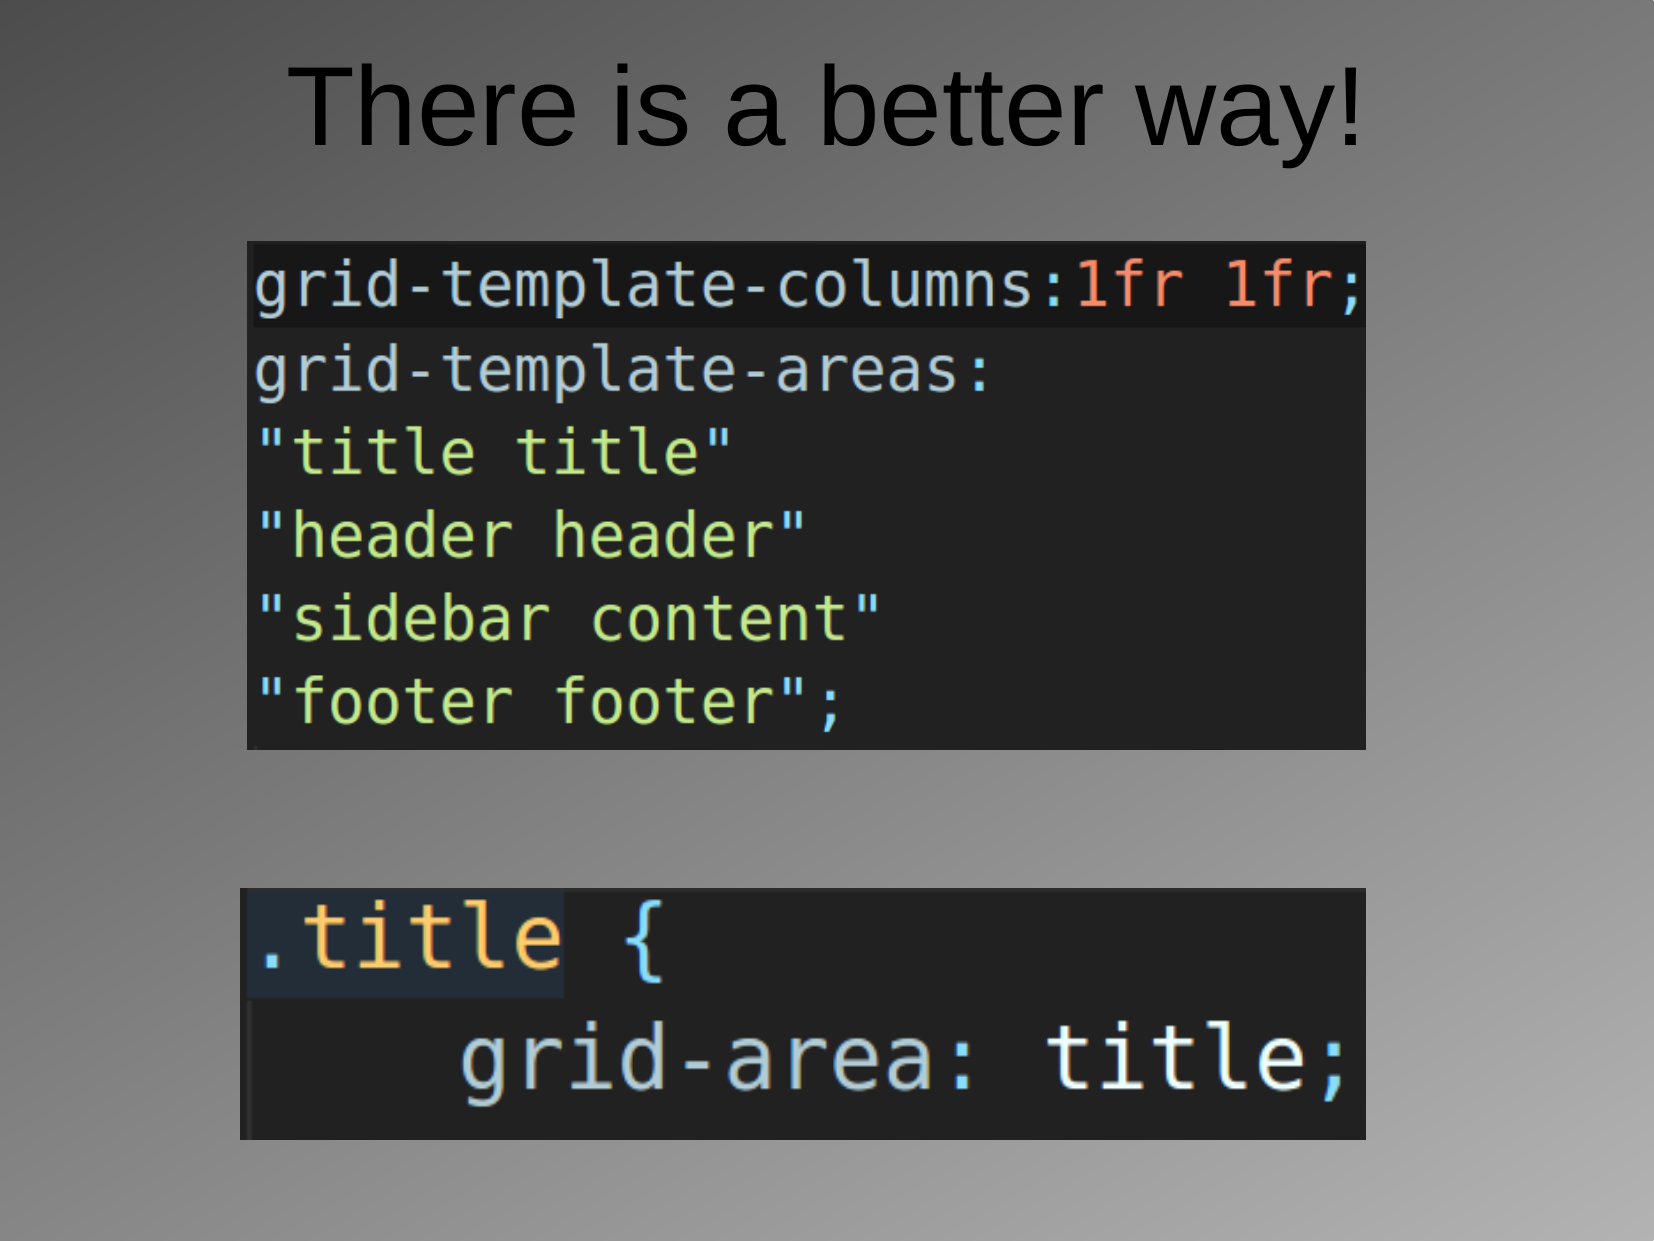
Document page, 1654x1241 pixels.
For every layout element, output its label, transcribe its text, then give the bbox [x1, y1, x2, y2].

picture [247, 241, 1366, 751]
picture [240, 888, 1366, 1141]
title There is a better way! [82, 2, 1571, 211]
